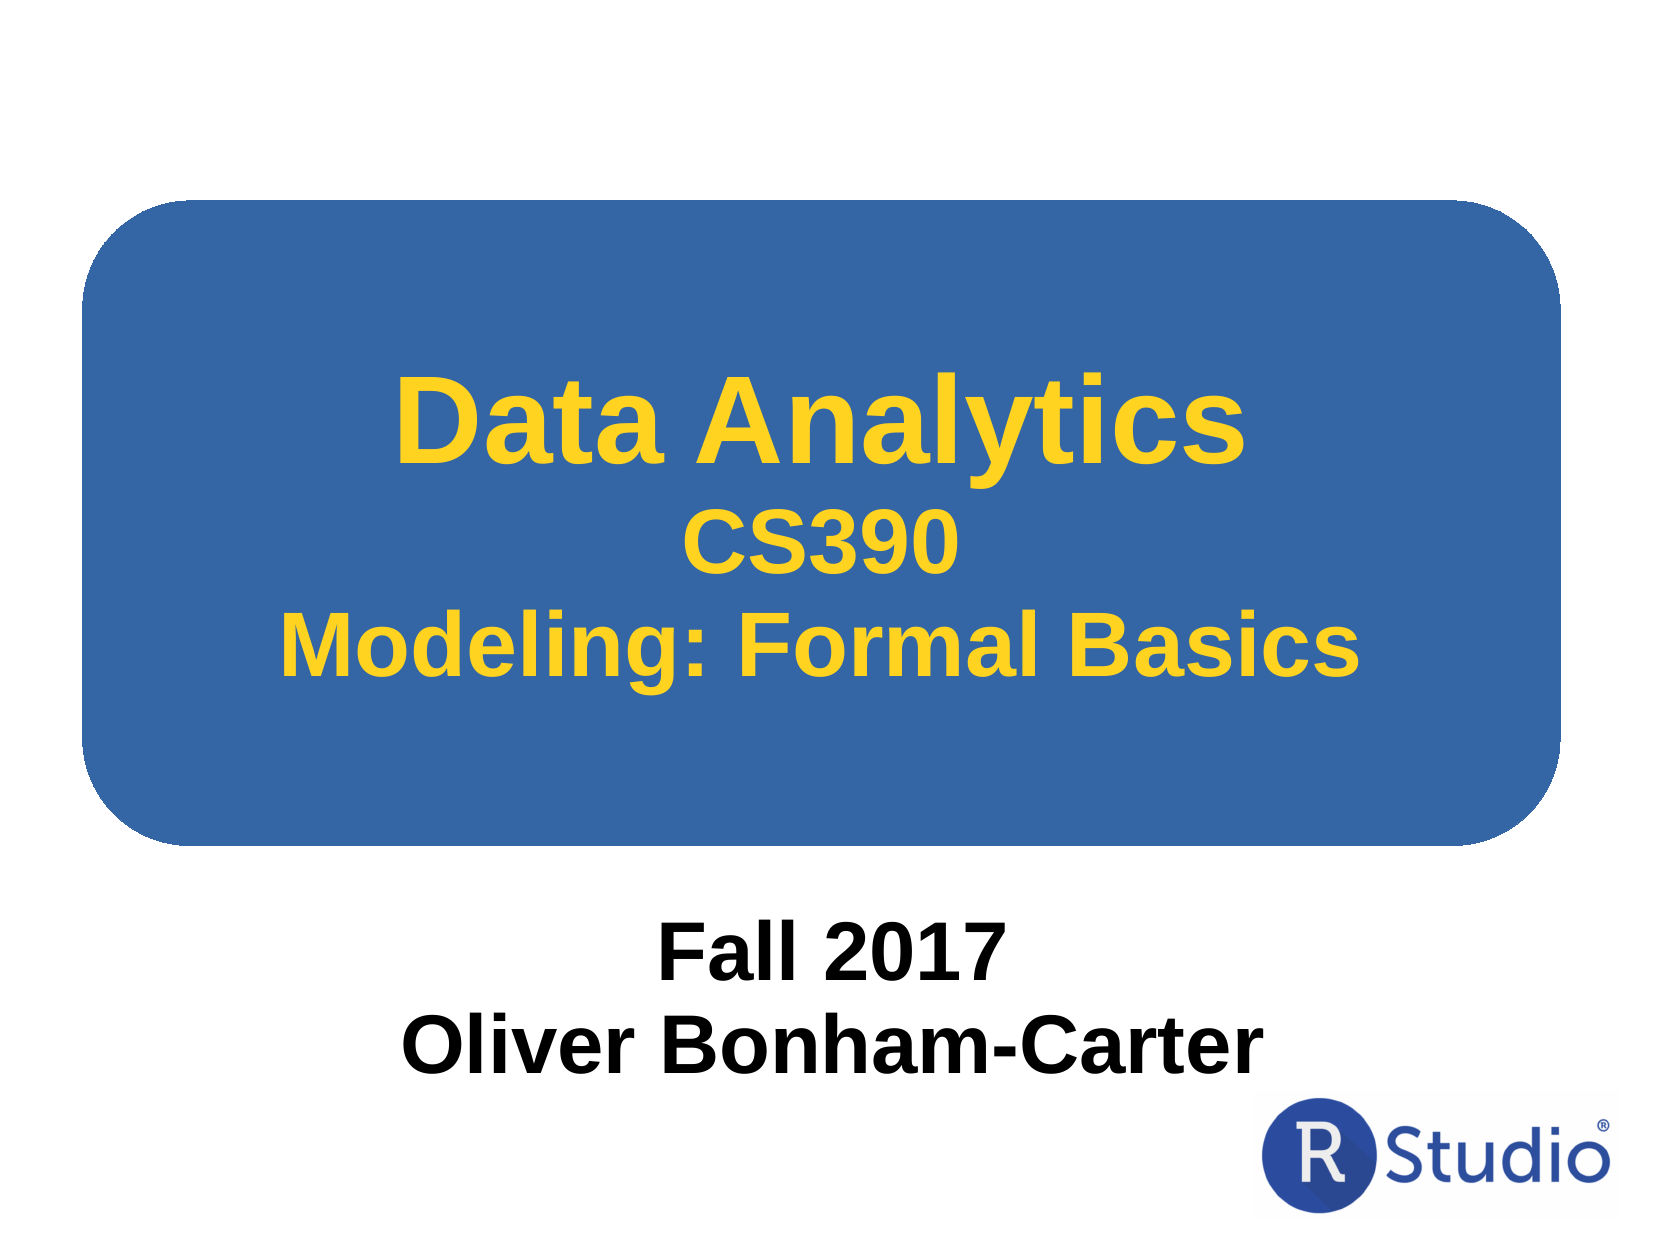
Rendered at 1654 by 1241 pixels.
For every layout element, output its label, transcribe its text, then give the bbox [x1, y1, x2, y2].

text_box Data Analytics CS390 Modeling: Formal Basics [82, 200, 1561, 846]
picture [1254, 1090, 1619, 1221]
text_box Fall 2017 Oliver Bonham-Carter [385, 898, 1281, 1100]
